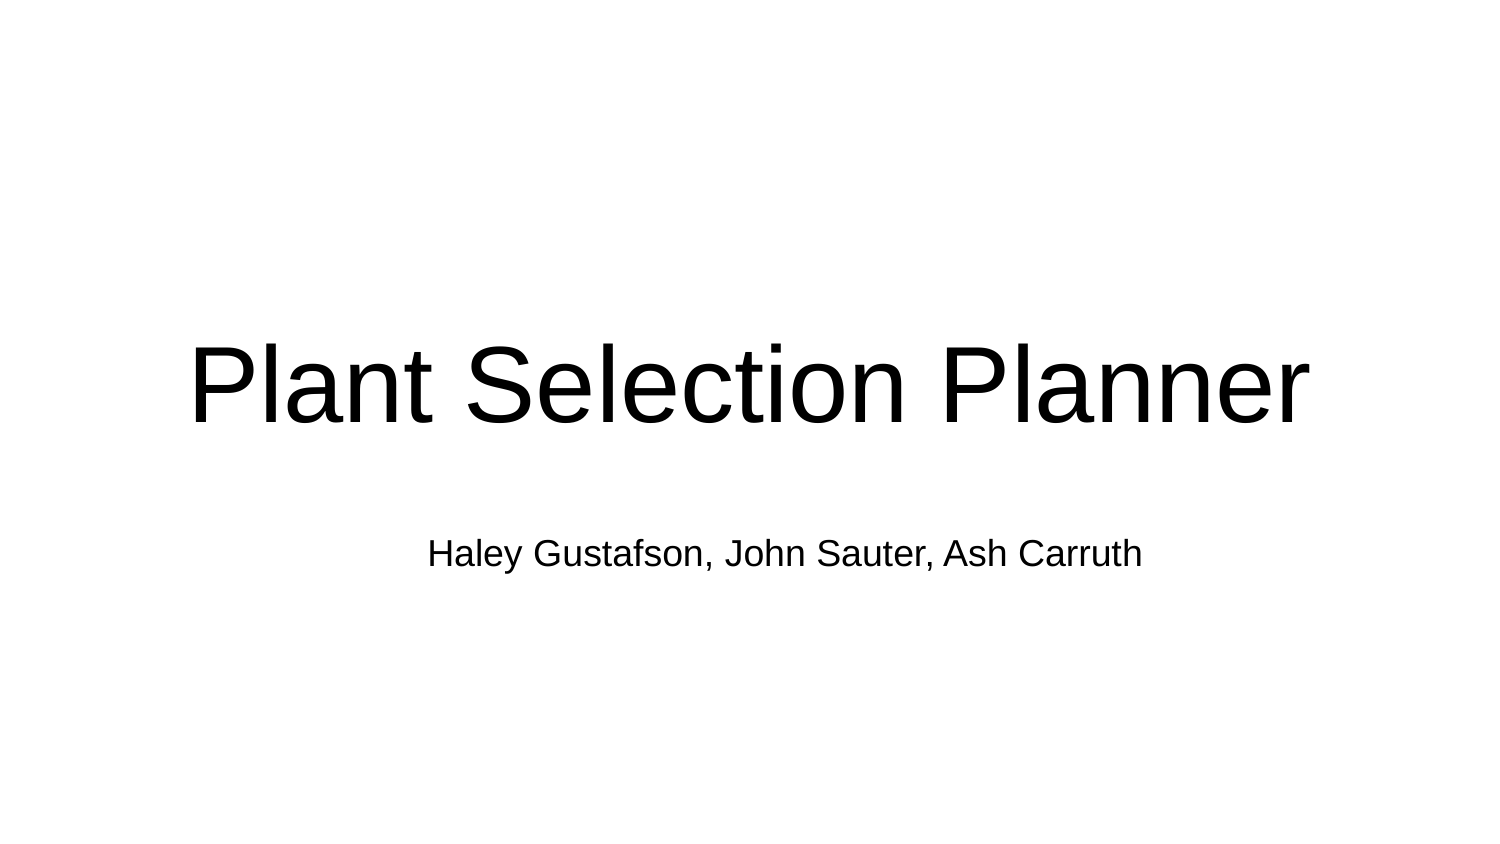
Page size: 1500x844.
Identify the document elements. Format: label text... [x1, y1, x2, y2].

title Plant Selection Planner [51, 122, 1449, 459]
text_box Haley Gustafson, John Sauter, Ash Carruth [412, 525, 1163, 624]
